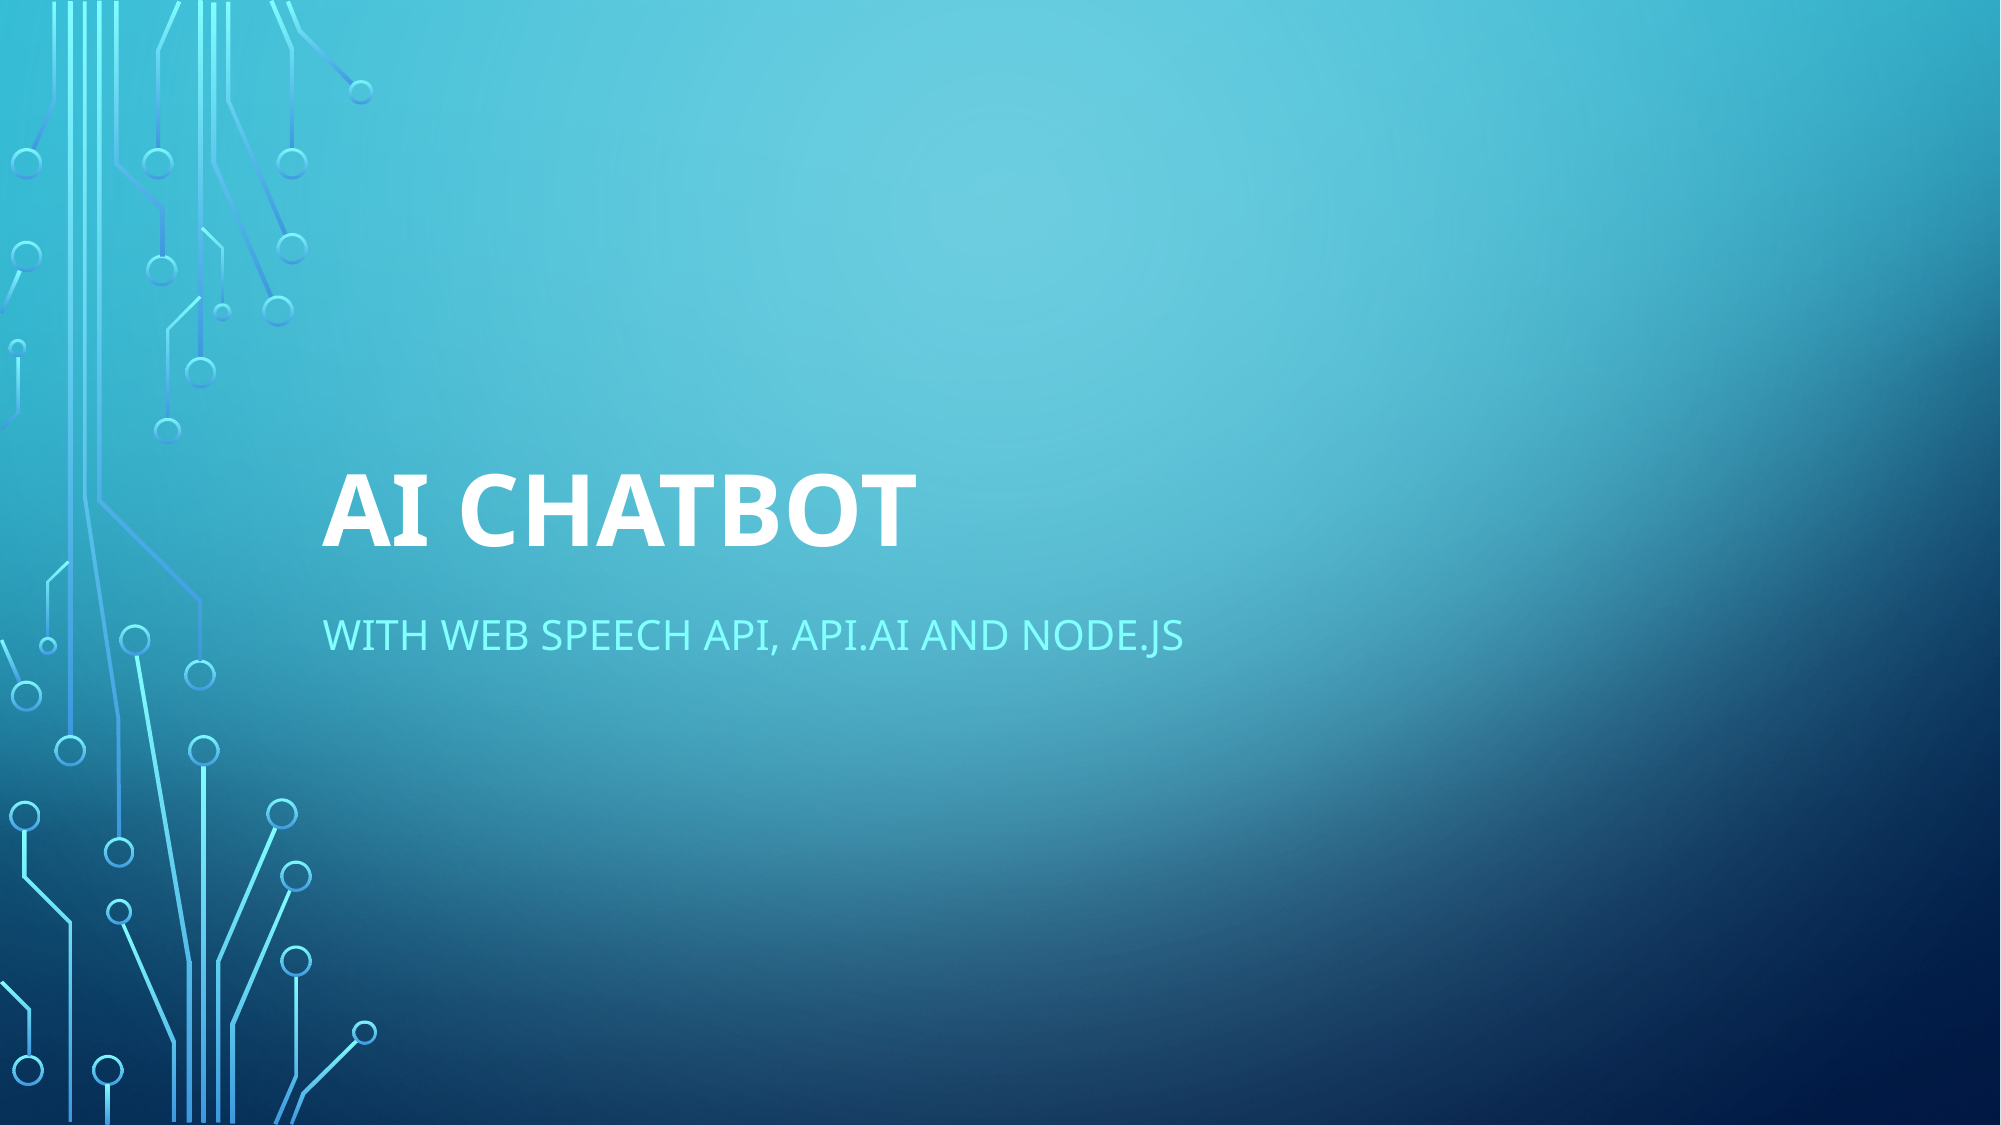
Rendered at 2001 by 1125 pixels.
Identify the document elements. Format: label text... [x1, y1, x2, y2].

subtitle With web speech api, api.ai and node.js [307, 590, 1750, 863]
title AI Chatbot [307, 184, 1750, 576]
